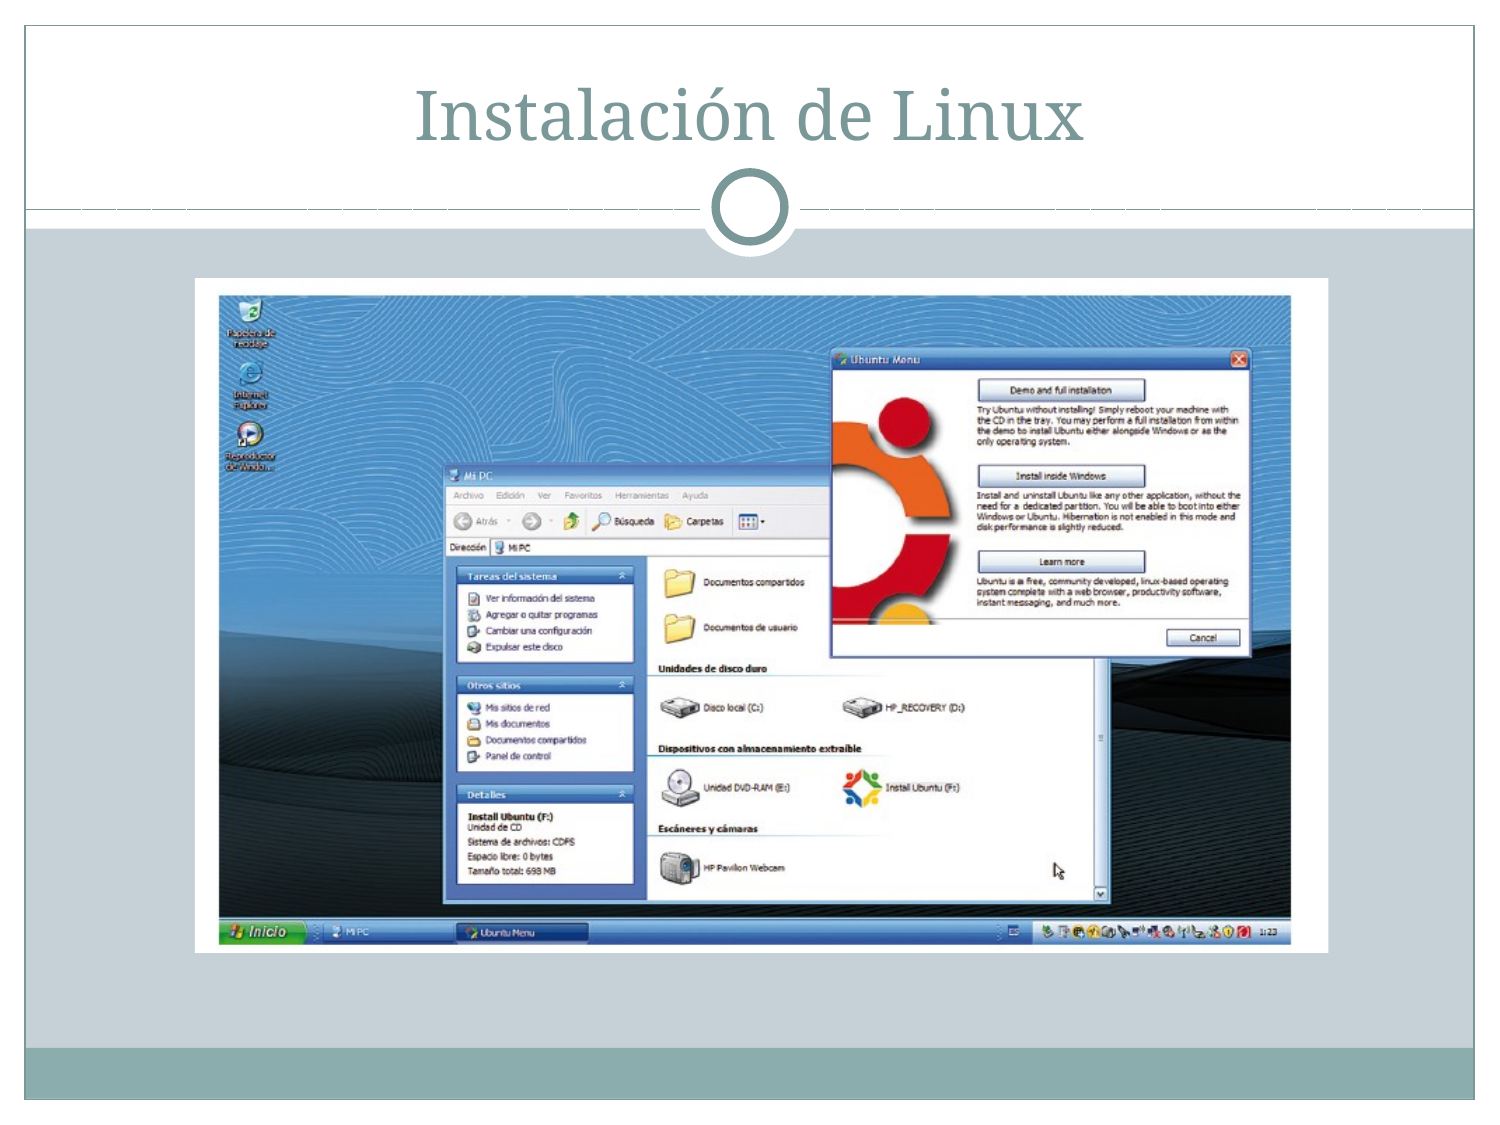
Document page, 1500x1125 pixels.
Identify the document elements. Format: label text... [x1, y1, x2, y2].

title Instalación de Linux [49, 37, 1450, 162]
picture [194, 278, 1329, 953]
